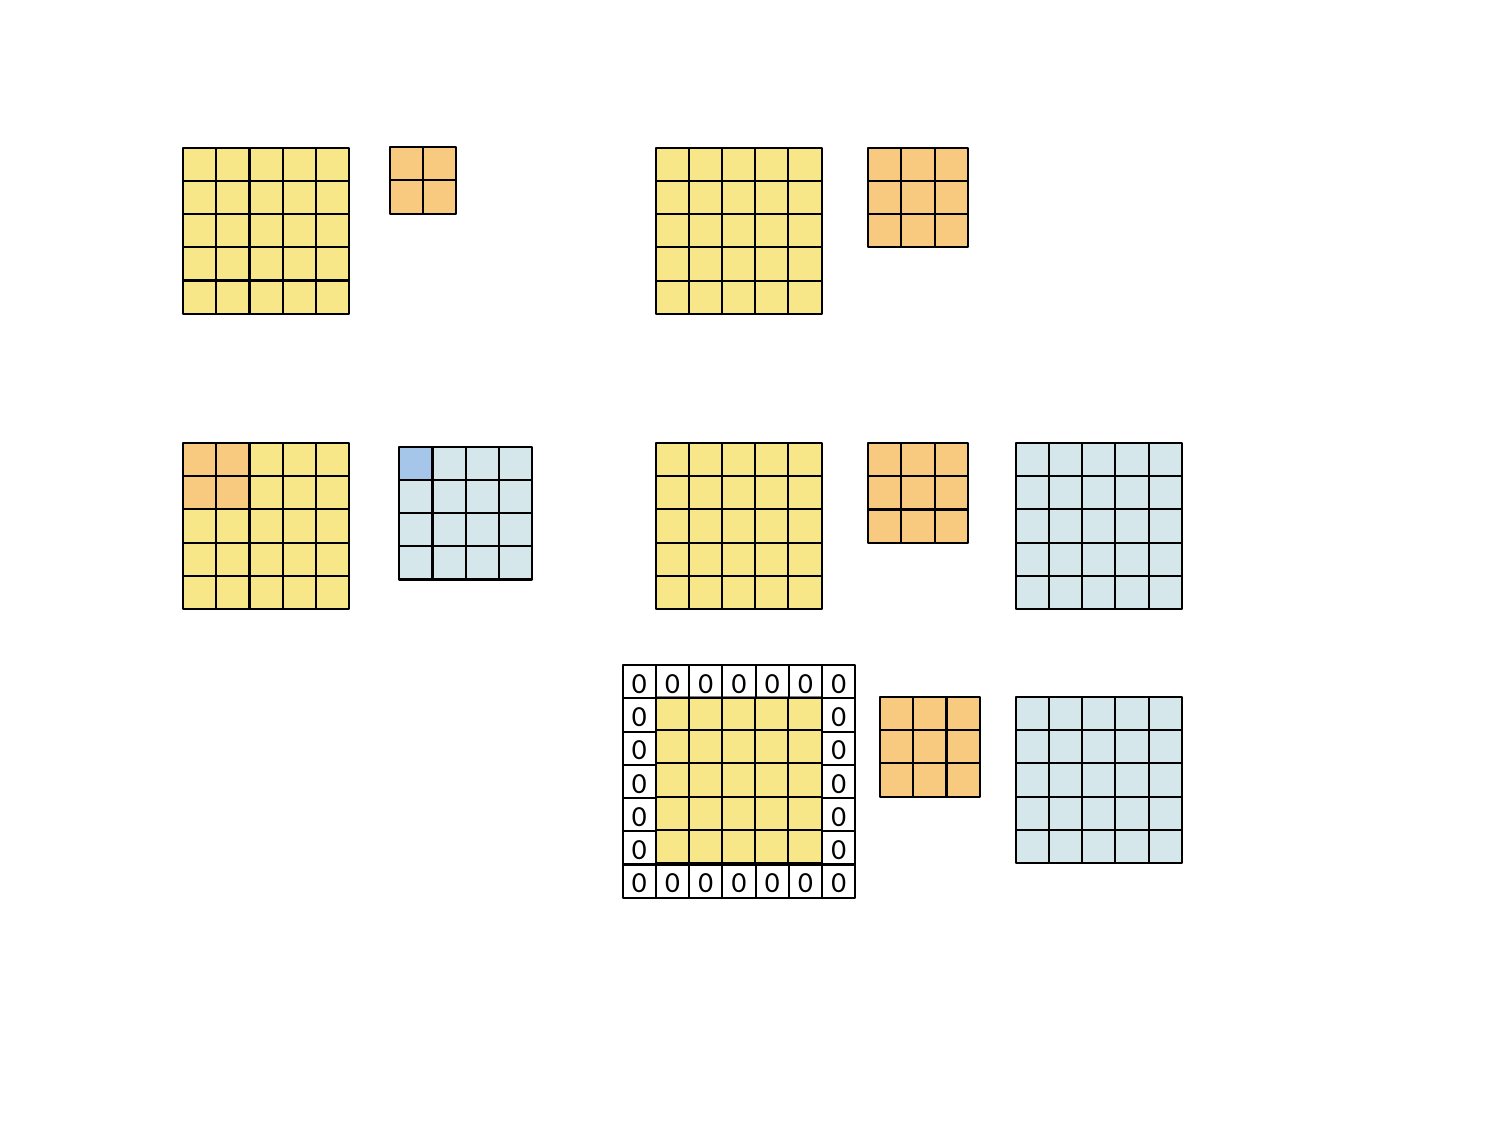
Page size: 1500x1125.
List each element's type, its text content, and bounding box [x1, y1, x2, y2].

text_box [399, 446, 533, 580]
text_box [389, 147, 457, 214]
text_box 0 [822, 764, 856, 799]
text_box 0 [622, 665, 656, 699]
text_box 0 [755, 864, 788, 898]
text_box 0 [656, 864, 690, 898]
text_box [868, 443, 968, 543]
text_box [183, 442, 350, 609]
text_box 0 [822, 665, 856, 699]
text_box 0 [622, 732, 656, 764]
text_box 0 [822, 864, 856, 898]
text_box 0 [755, 665, 788, 699]
text_box [655, 147, 822, 314]
text_box 0 [690, 864, 722, 898]
text_box 0 [690, 665, 722, 699]
text_box 0 [822, 799, 856, 831]
text_box 0 [622, 864, 656, 898]
text_box [1015, 696, 1182, 863]
text_box 0 [622, 831, 656, 864]
text_box [868, 147, 968, 248]
text_box [183, 147, 350, 314]
text_box 0 [622, 764, 656, 799]
text_box 0 [788, 864, 822, 898]
text_box [655, 442, 822, 610]
text_box 0 [622, 799, 656, 831]
text_box 0 [822, 732, 856, 764]
text_box 0 [722, 864, 755, 898]
text_box 0 [822, 699, 856, 732]
text_box 0 [822, 831, 856, 864]
text_box 0 [656, 665, 690, 699]
text_box 0 [622, 699, 656, 732]
text_box 0 [722, 665, 755, 699]
text_box [1015, 442, 1182, 610]
text_box [880, 696, 980, 797]
text_box 0 [788, 665, 822, 699]
text_box [656, 699, 822, 863]
